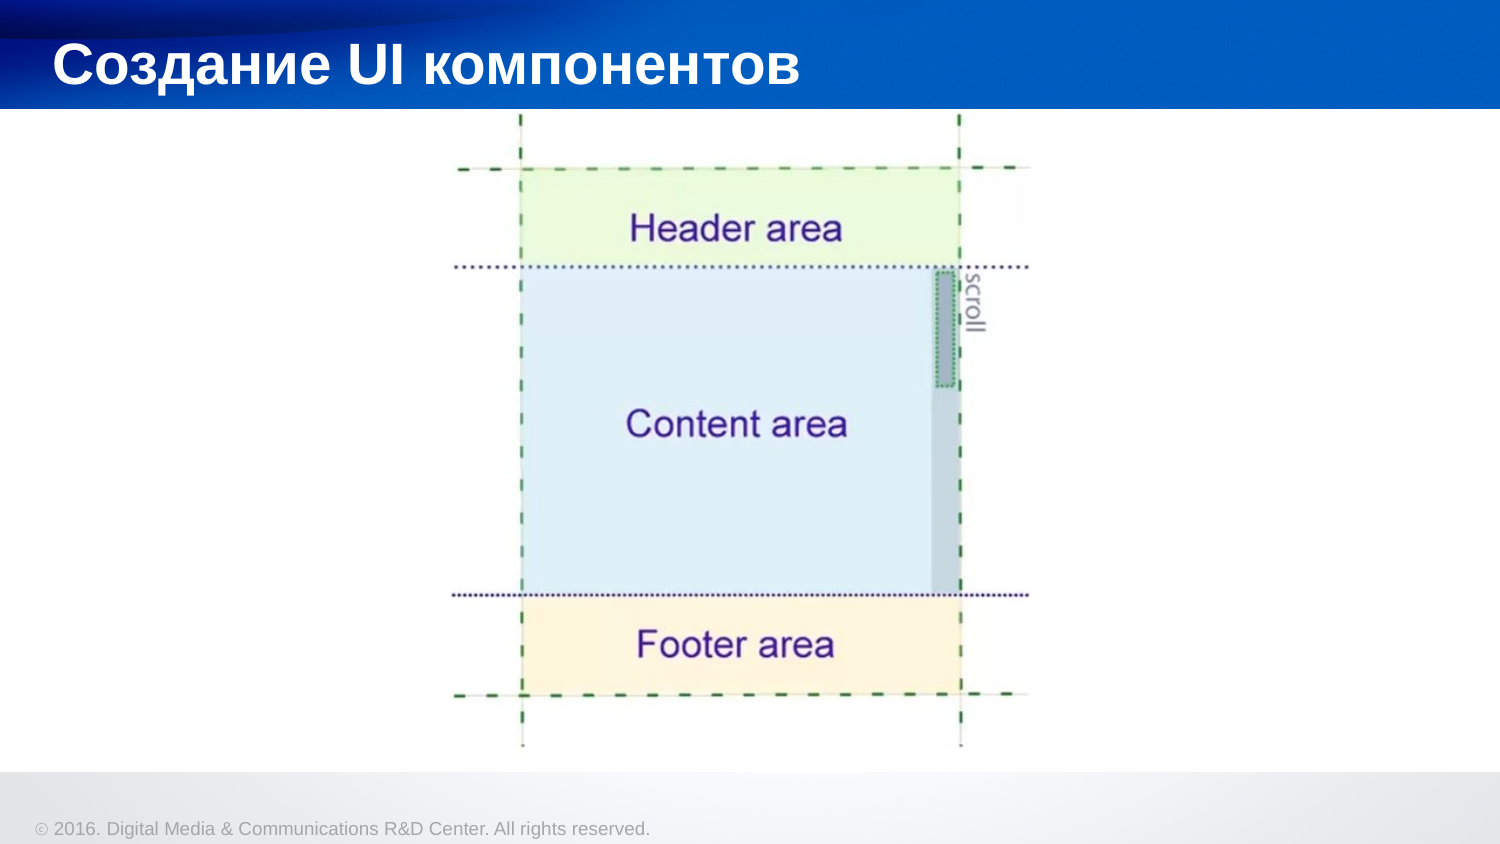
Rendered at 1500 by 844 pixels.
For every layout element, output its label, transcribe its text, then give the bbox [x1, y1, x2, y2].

picture [0, 0, 1500, 844]
title Создание UI компонентов [37, 28, 1471, 95]
